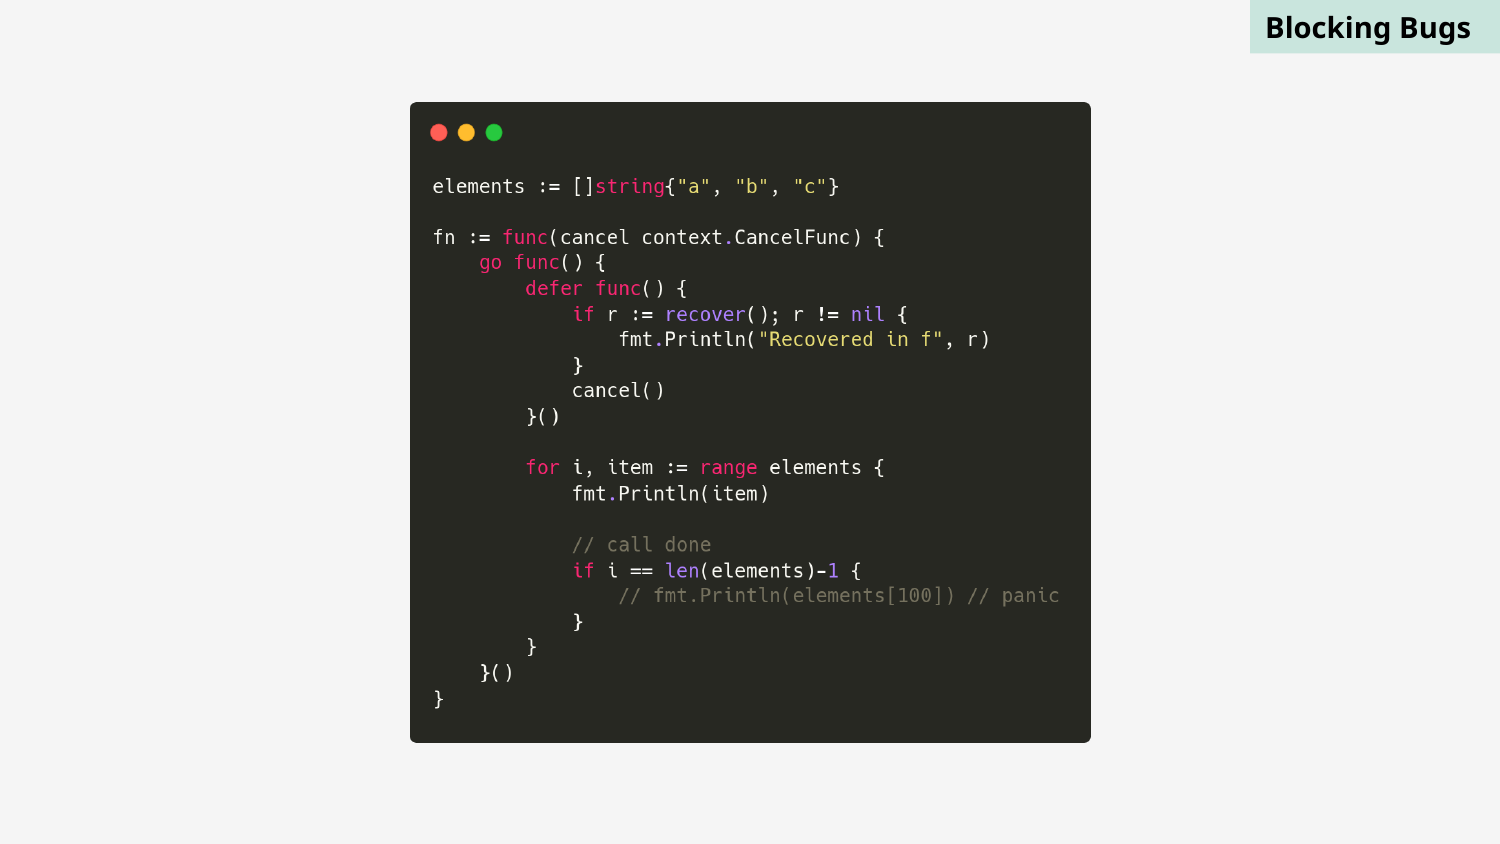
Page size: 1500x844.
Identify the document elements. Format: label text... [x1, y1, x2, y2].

text_box Blocking Bugs [1250, 0, 1500, 54]
picture [333, 24, 1167, 819]
